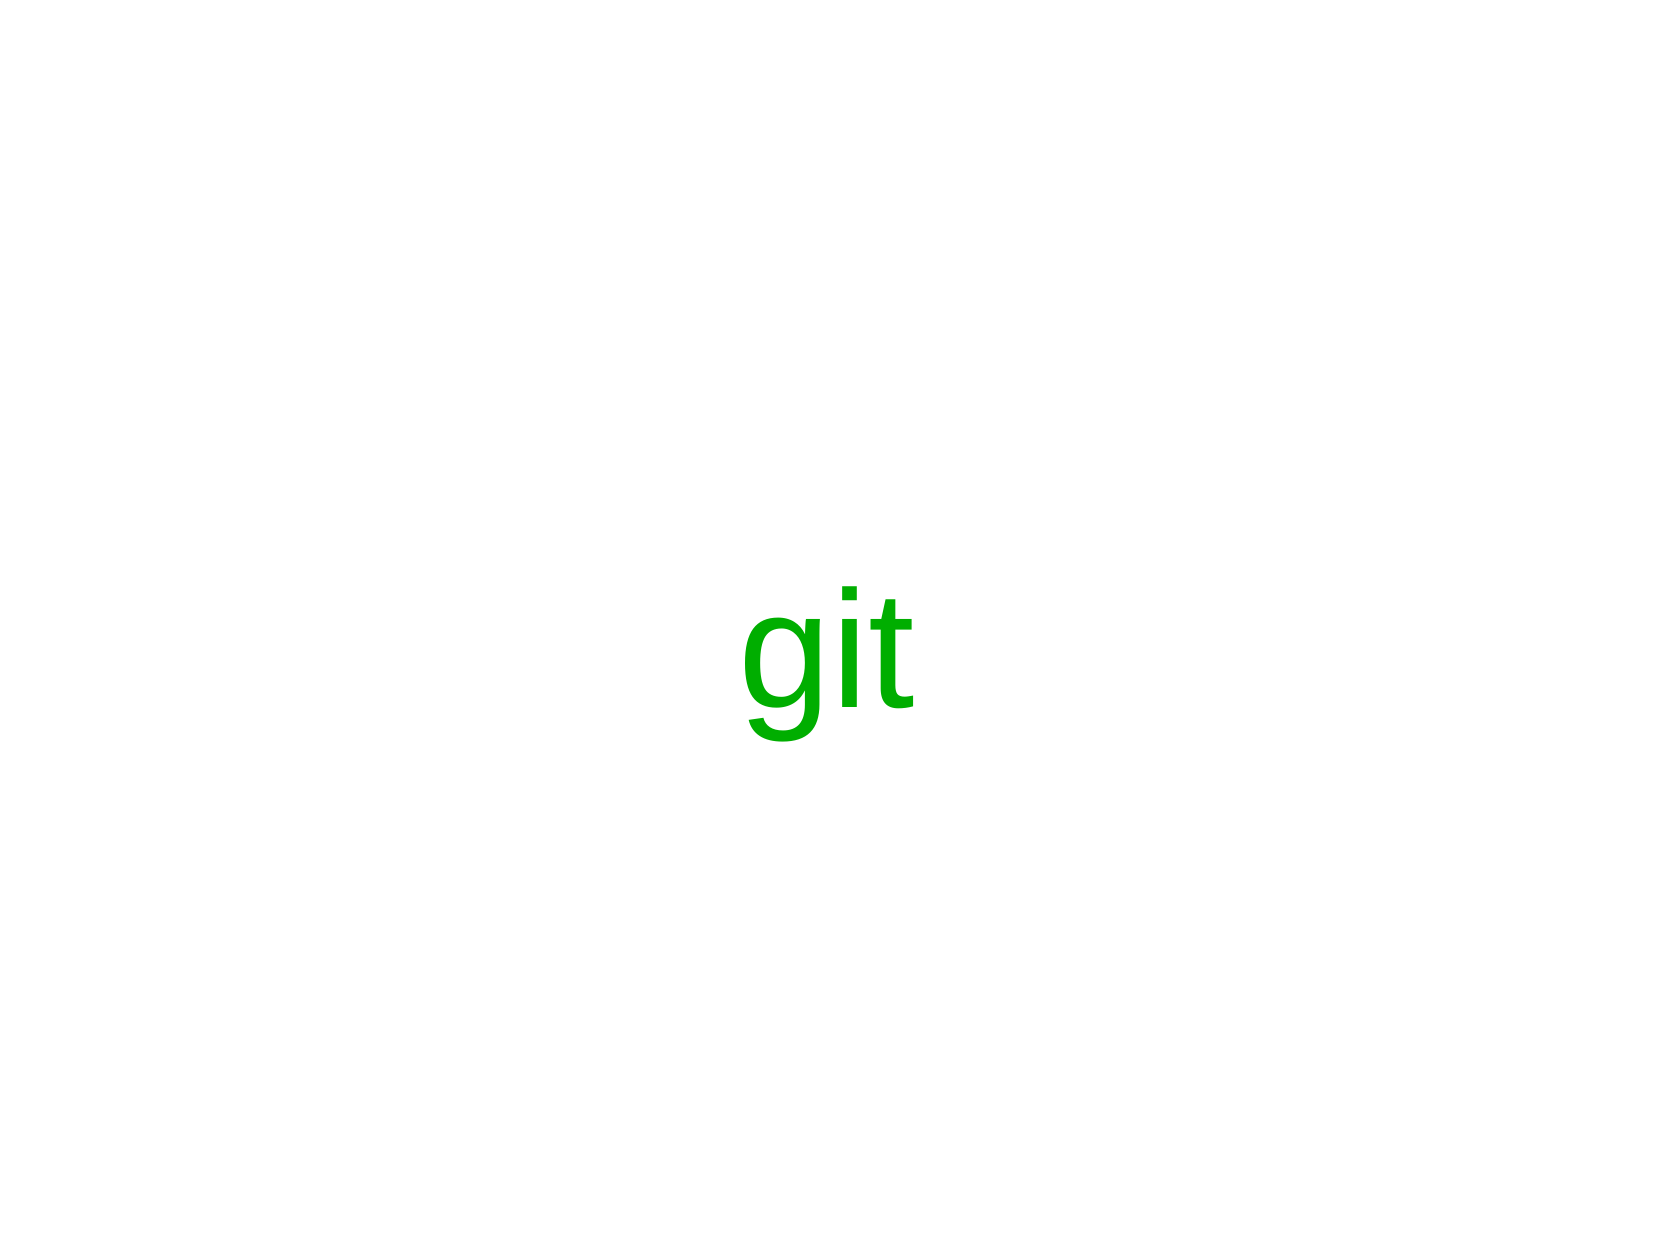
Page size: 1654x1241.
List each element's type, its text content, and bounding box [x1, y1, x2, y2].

subtitle git [82, 290, 1571, 1010]
